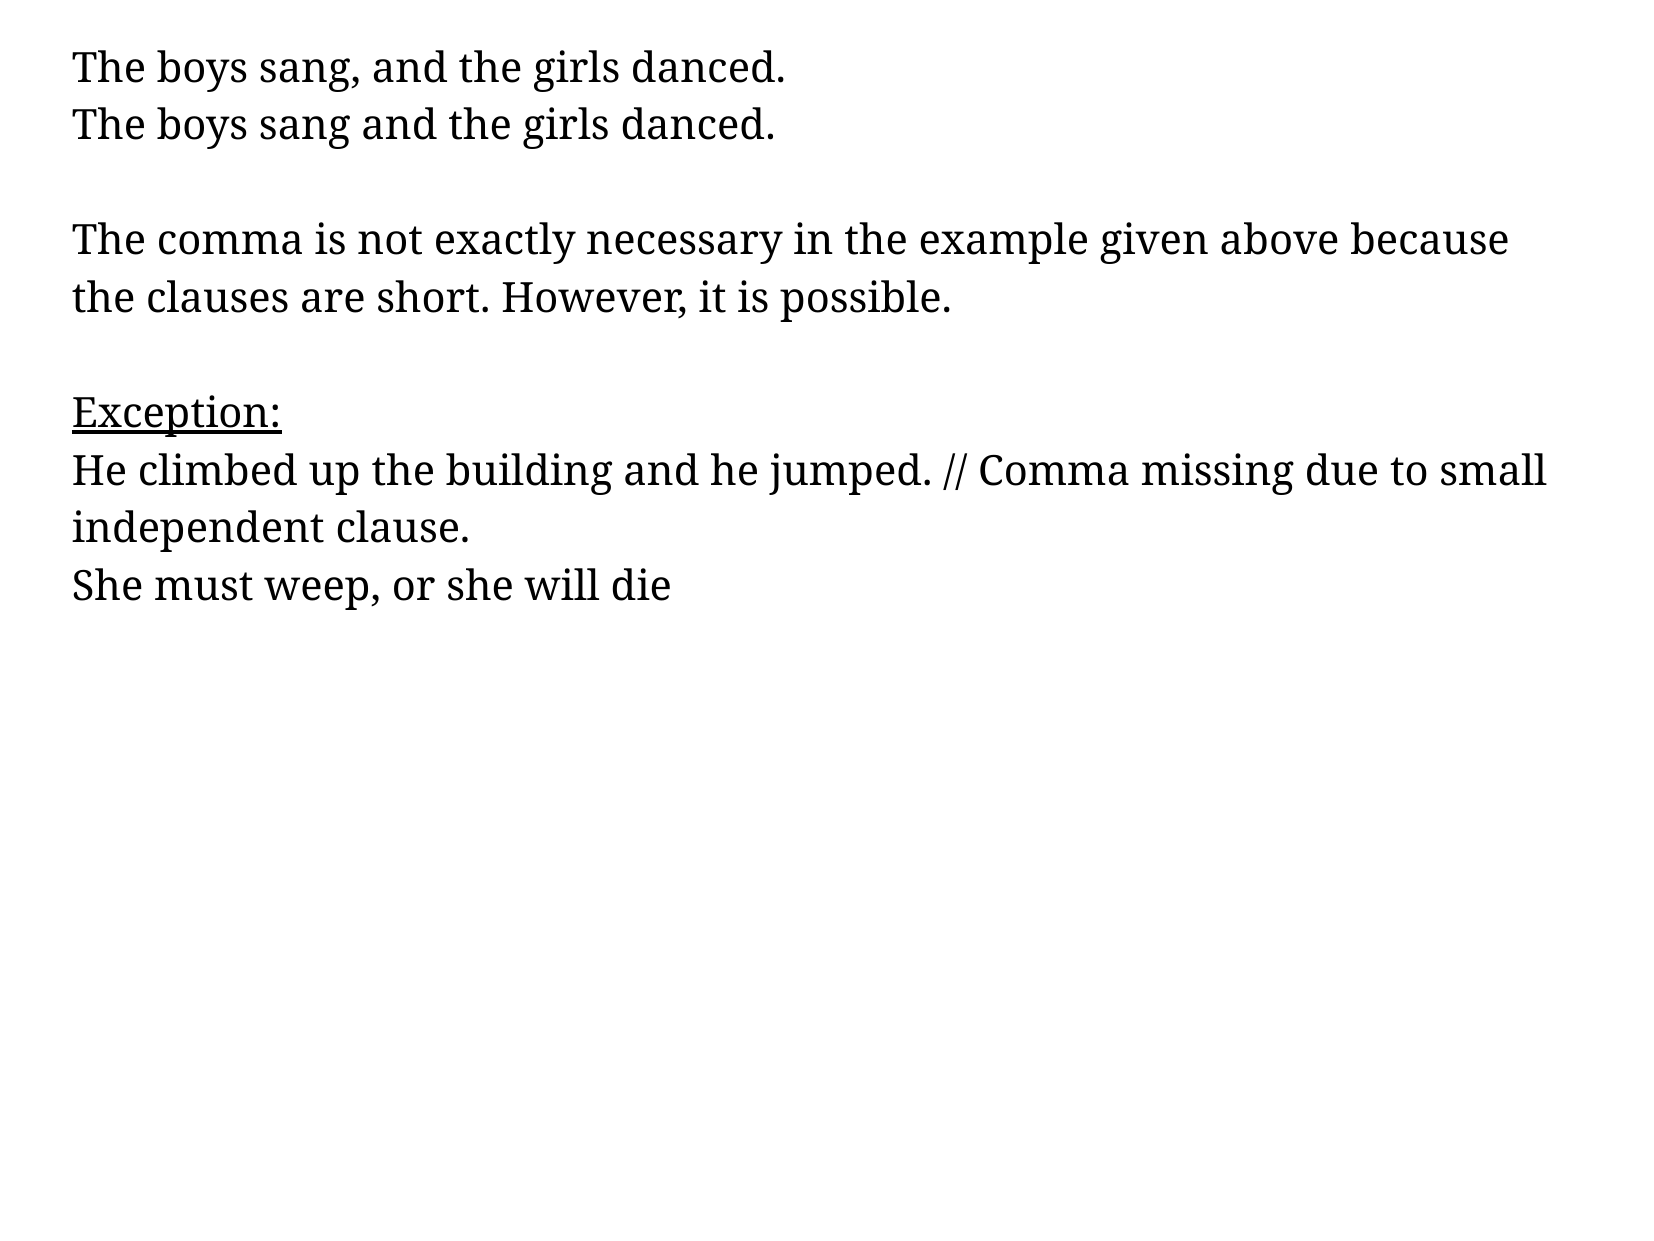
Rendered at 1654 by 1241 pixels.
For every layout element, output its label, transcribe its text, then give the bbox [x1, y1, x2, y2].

text_box The boys sang, and the girls danced. The boys sang and the girls danced. The comma is not exactly necessary in the example given above because the clauses are short. However, it is possible. Exception: He climbed up the building and he jumped. // Comma missing due to small independent clause. She must weep, or she will die [71, 31, 1560, 1140]
